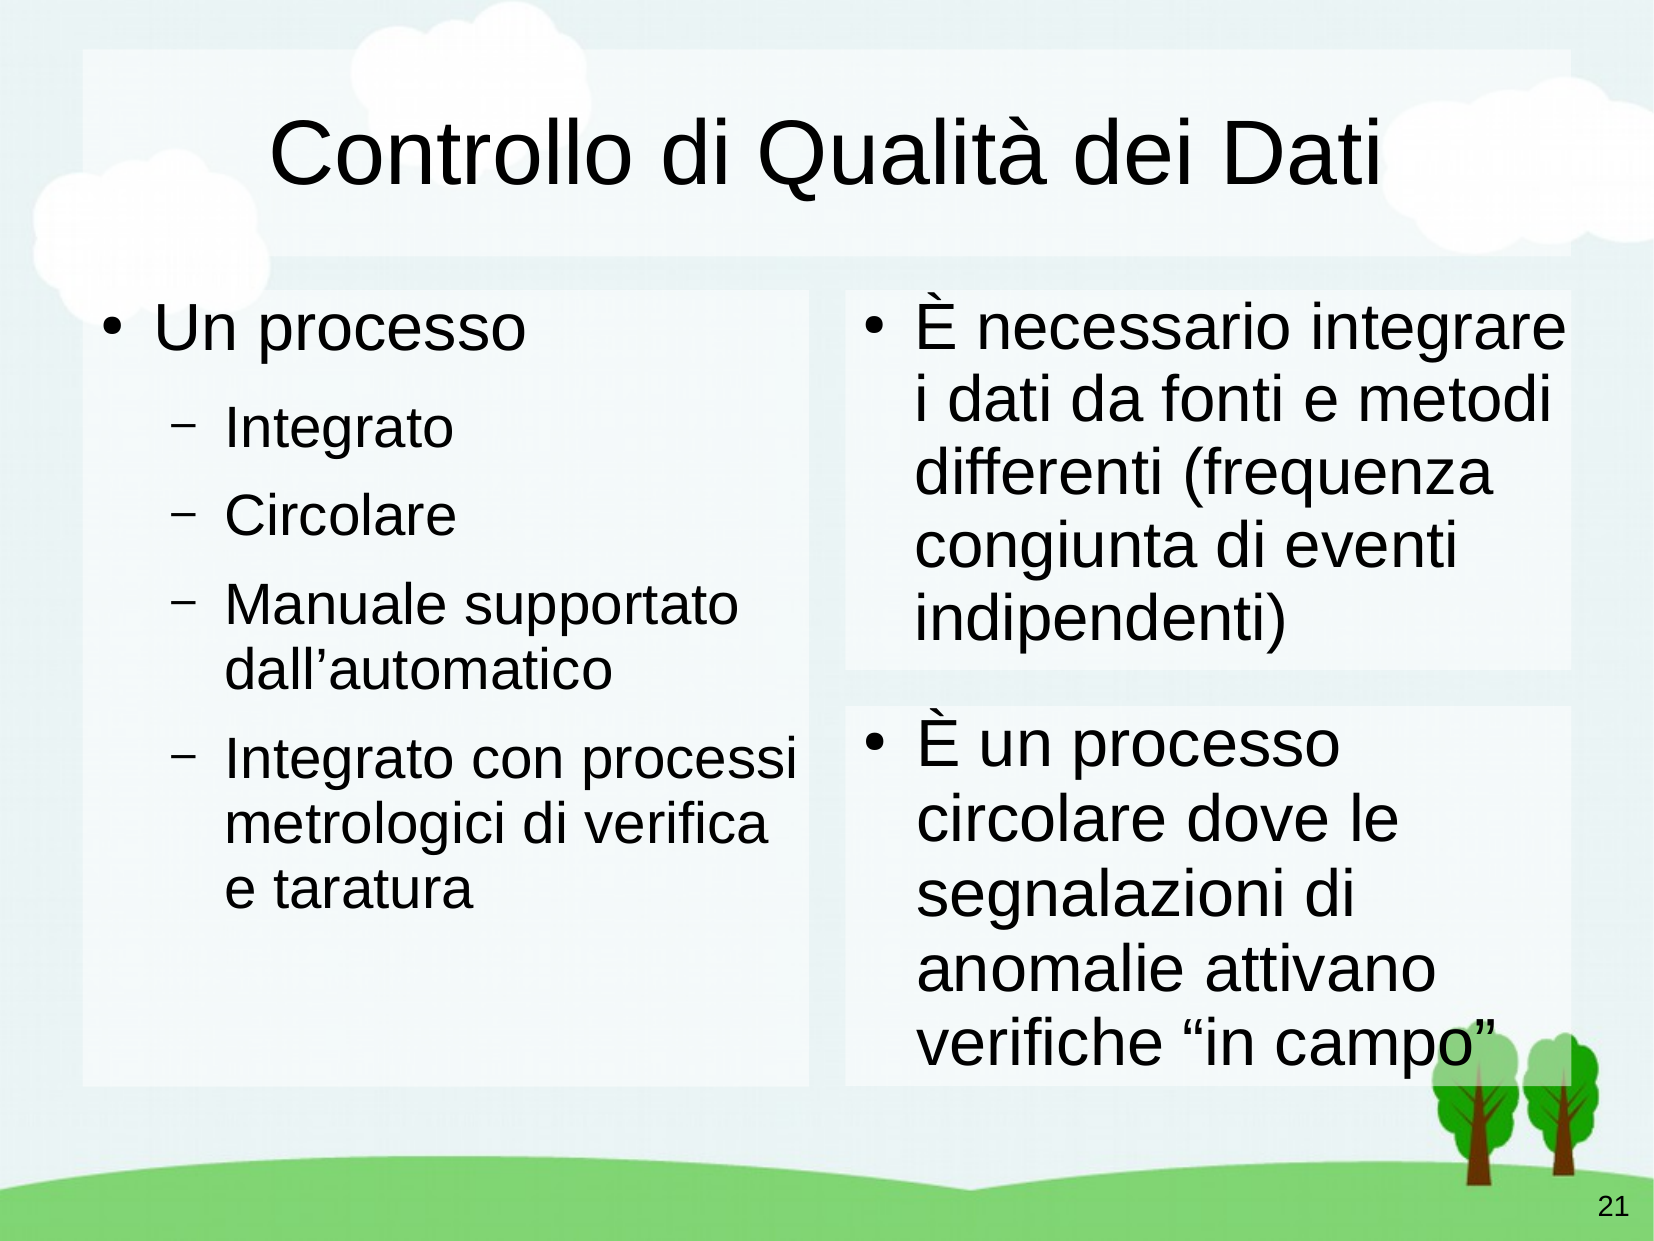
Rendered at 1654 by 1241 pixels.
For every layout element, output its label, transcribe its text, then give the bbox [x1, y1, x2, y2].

list È necessario integrare i dati da fonti e metodi differenti (frequenza congiunta di eventi indipendenti) [845, 290, 1572, 671]
list Un processo Integrato Circolare Manuale supportato dall’automatico Integrato con processi metrologici di verifica e taratura [82, 290, 809, 1087]
title Controllo di Qualità dei Dati [82, 49, 1571, 257]
picture [0, 0, 1654, 1241]
list È un processo circolare dove le segnalazioni di anomalie attivano verifiche “in campo” [845, 706, 1572, 1087]
